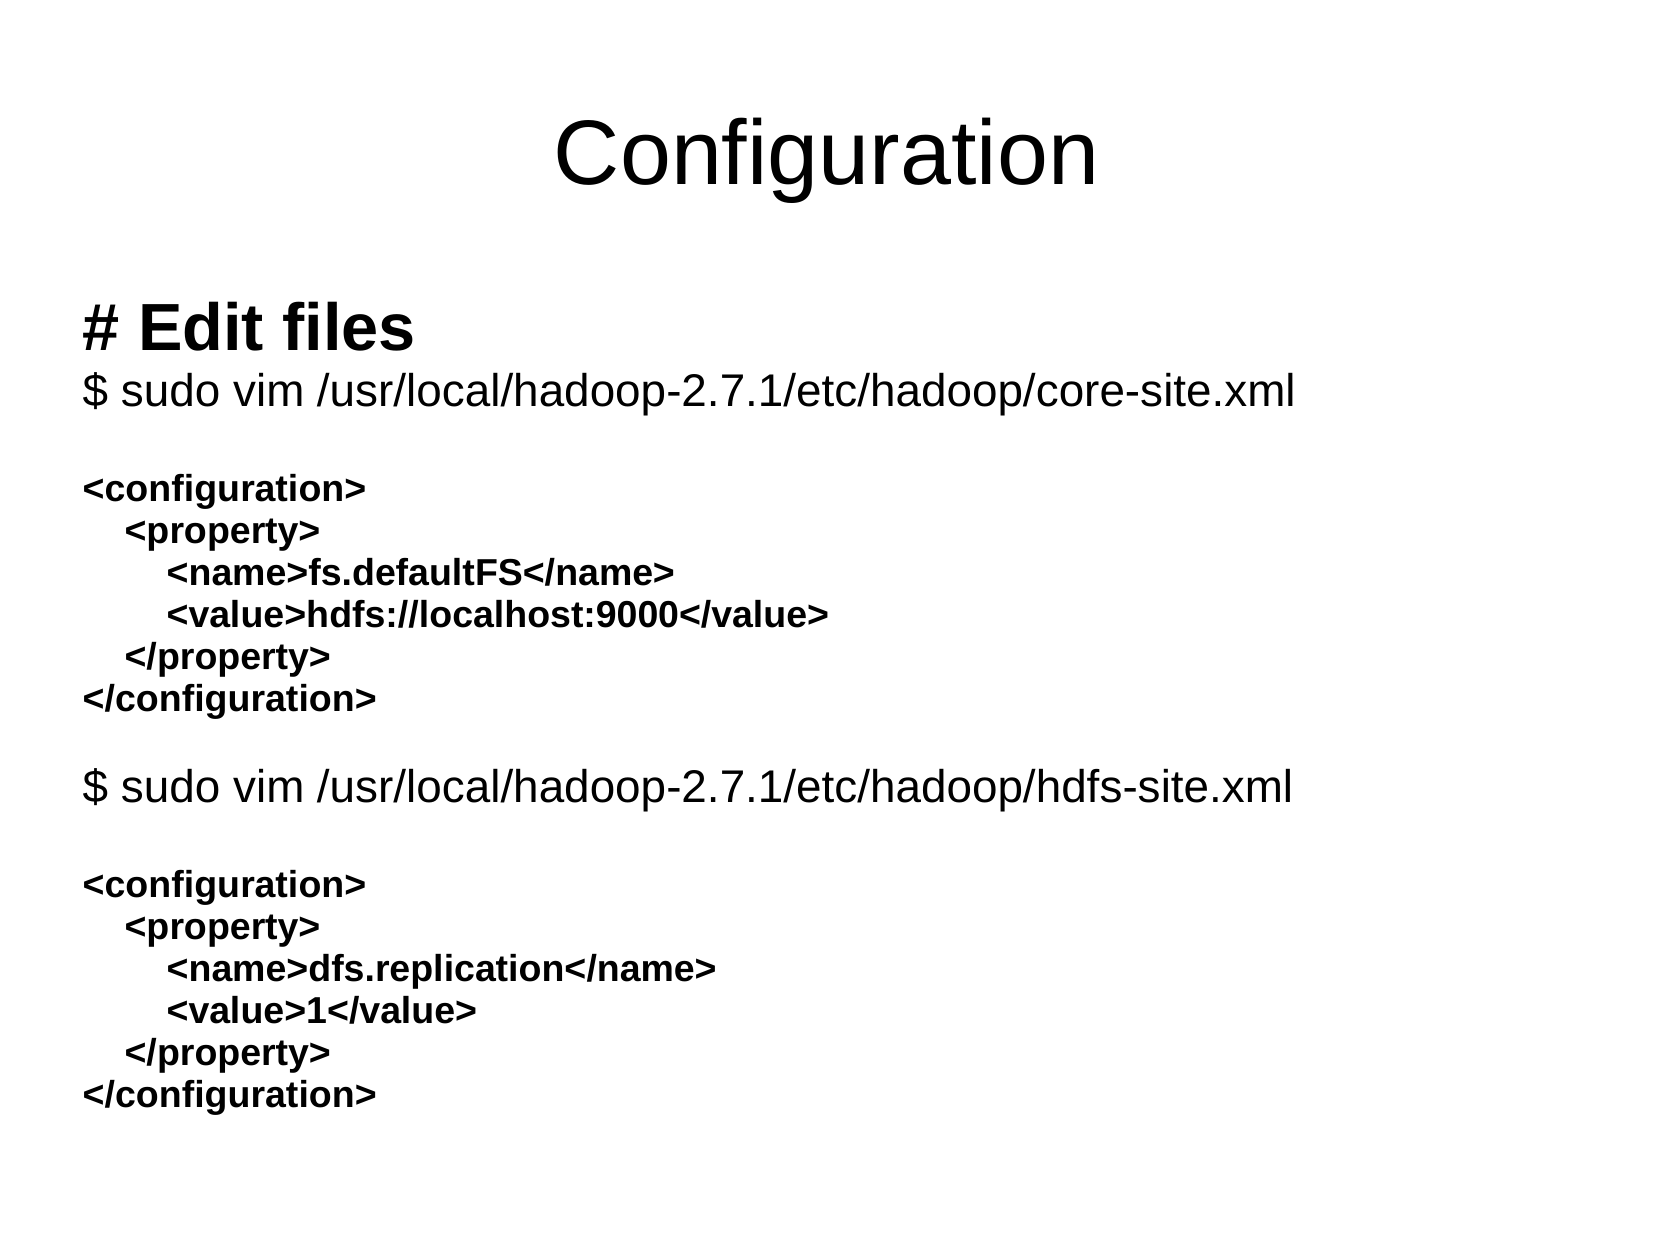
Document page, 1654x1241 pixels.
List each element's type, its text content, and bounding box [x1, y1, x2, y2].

subtitle # Edit files $ sudo vim /usr/local/hadoop-2.7.1/etc/hadoop/core-site.xml <configuration> <property> <name>fs.defaultFS</name> <value>hdfs://localhost:9000</value> </property> </configuration> $ sudo vim /usr/local/hadoop-2.7.1/etc/hadoop/hdfs-site.xml <configuration> <property> <name>dfs.replication</name> <value>1</value> </property> </configuration> [82, 290, 1571, 1116]
title Configuration [82, 49, 1571, 257]
